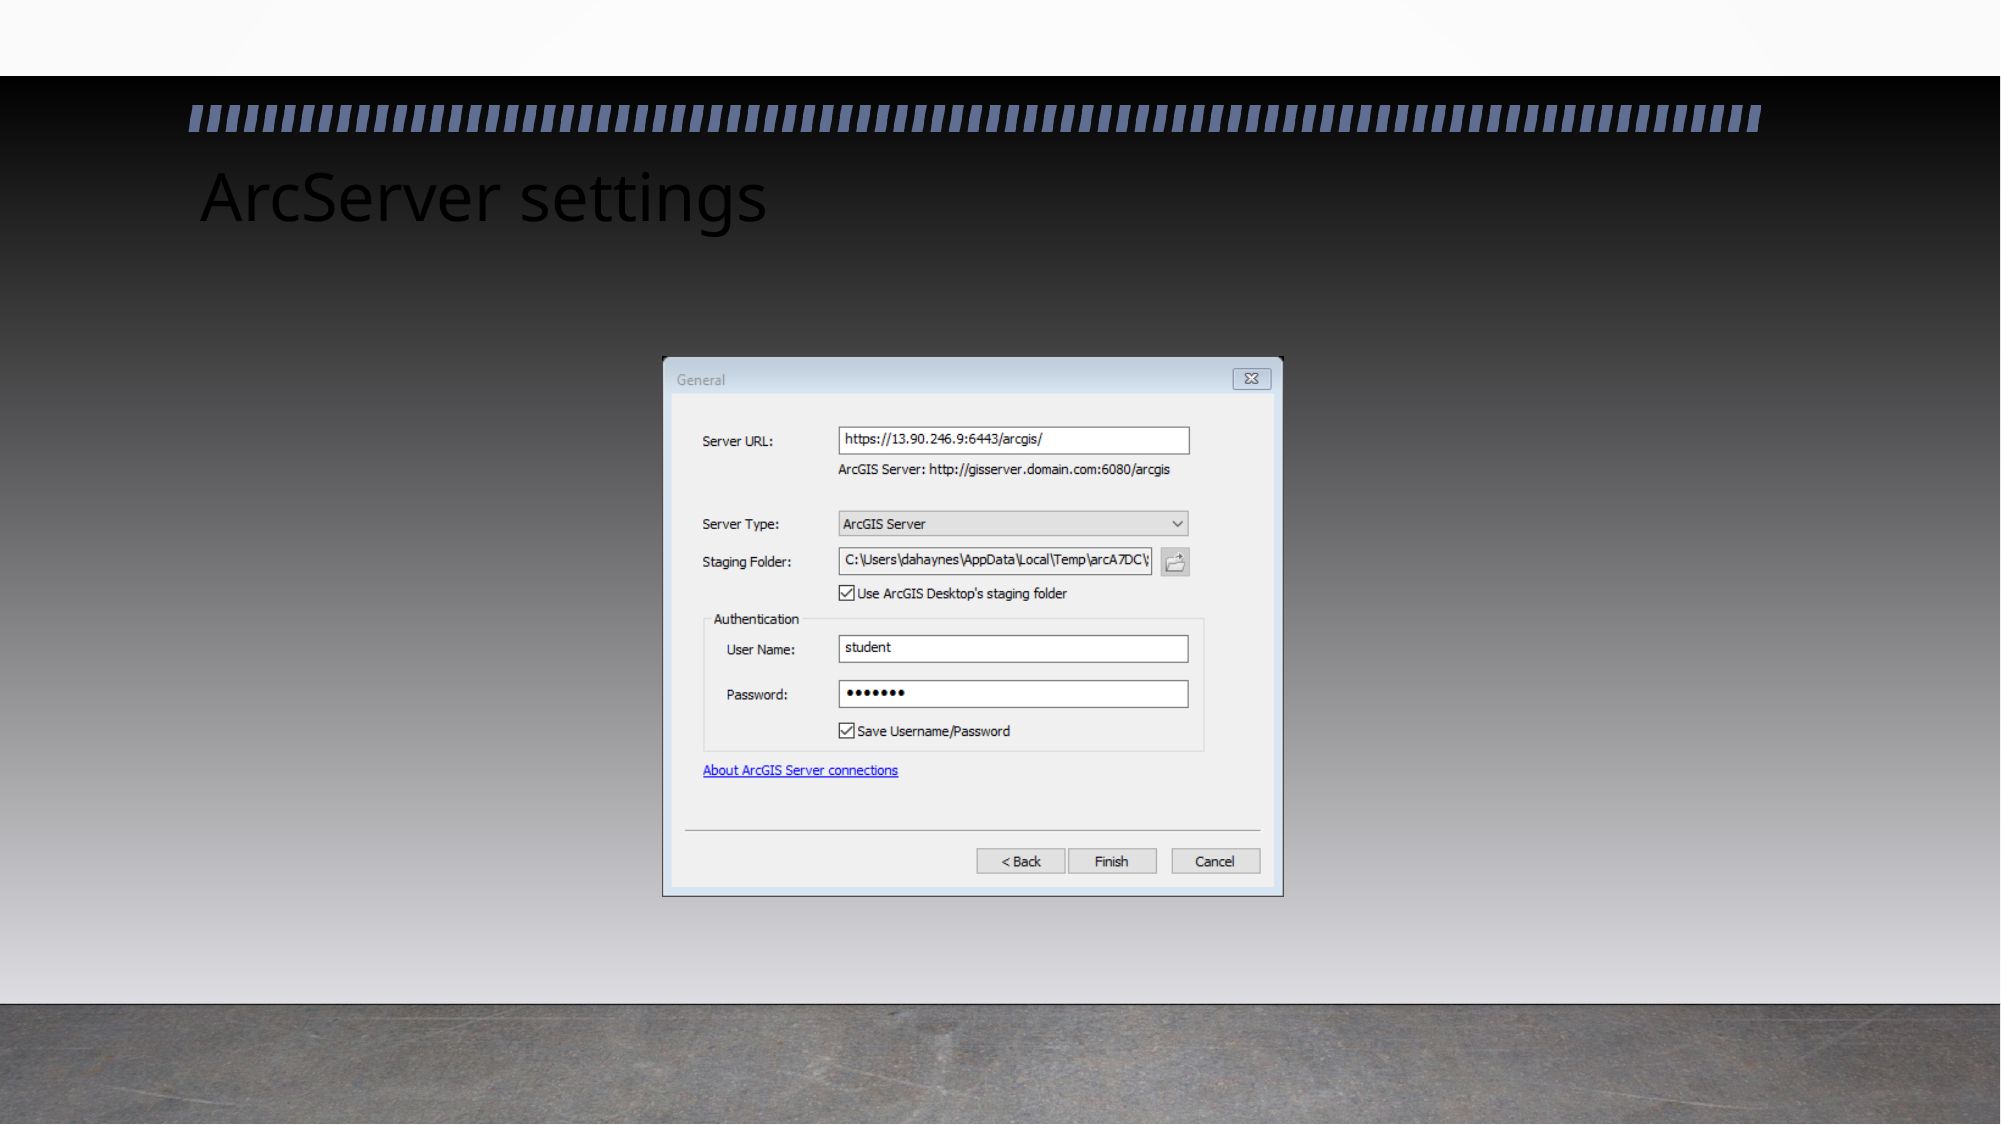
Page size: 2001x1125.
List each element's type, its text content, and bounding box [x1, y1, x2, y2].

picture [662, 356, 1284, 897]
title ArcServer settings [185, 156, 1761, 329]
